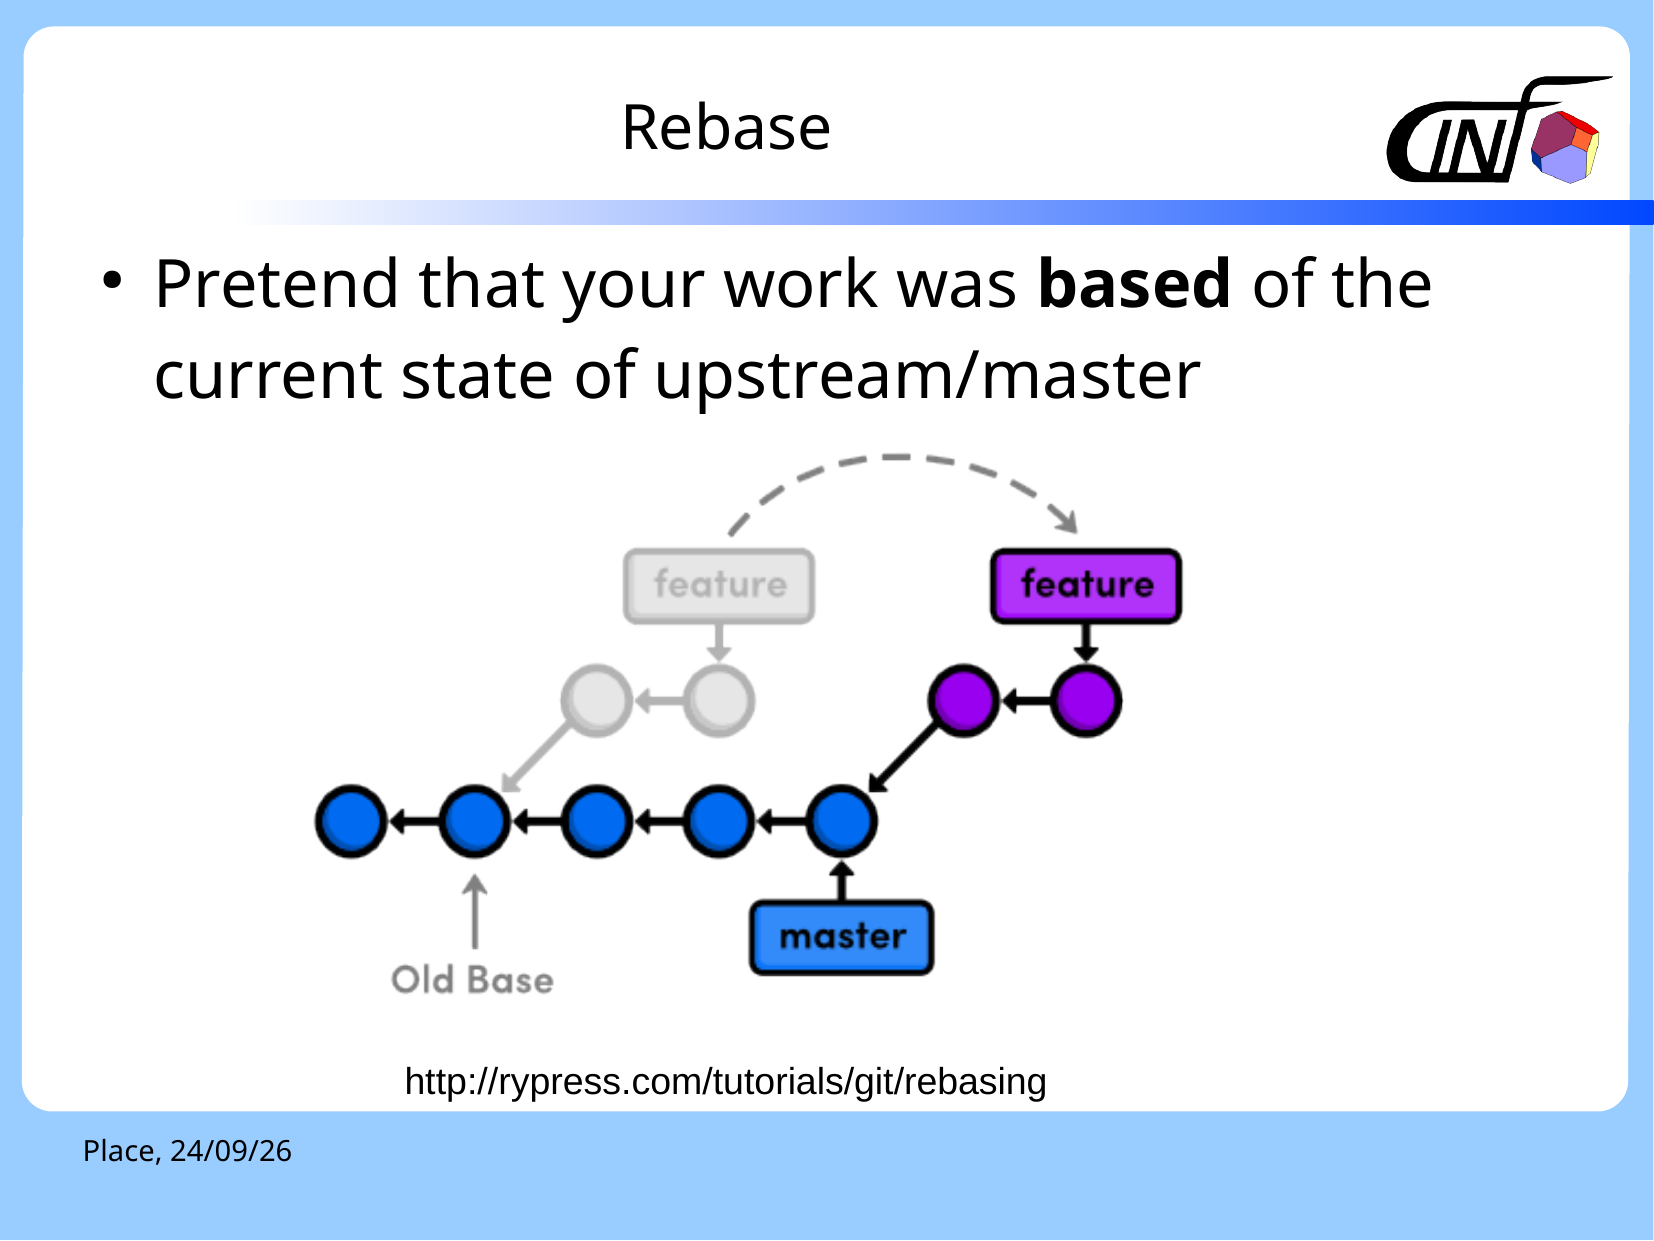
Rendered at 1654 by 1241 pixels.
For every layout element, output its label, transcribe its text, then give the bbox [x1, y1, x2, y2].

text_box http://rypress.com/tutorials/git/rebasing [389, 1053, 1063, 1111]
picture [259, 412, 1229, 1040]
picture [1386, 76, 1613, 184]
title Rebase [82, 49, 1371, 201]
list Pretend that your work was based of the current state of upstream/master [82, 236, 1571, 1055]
